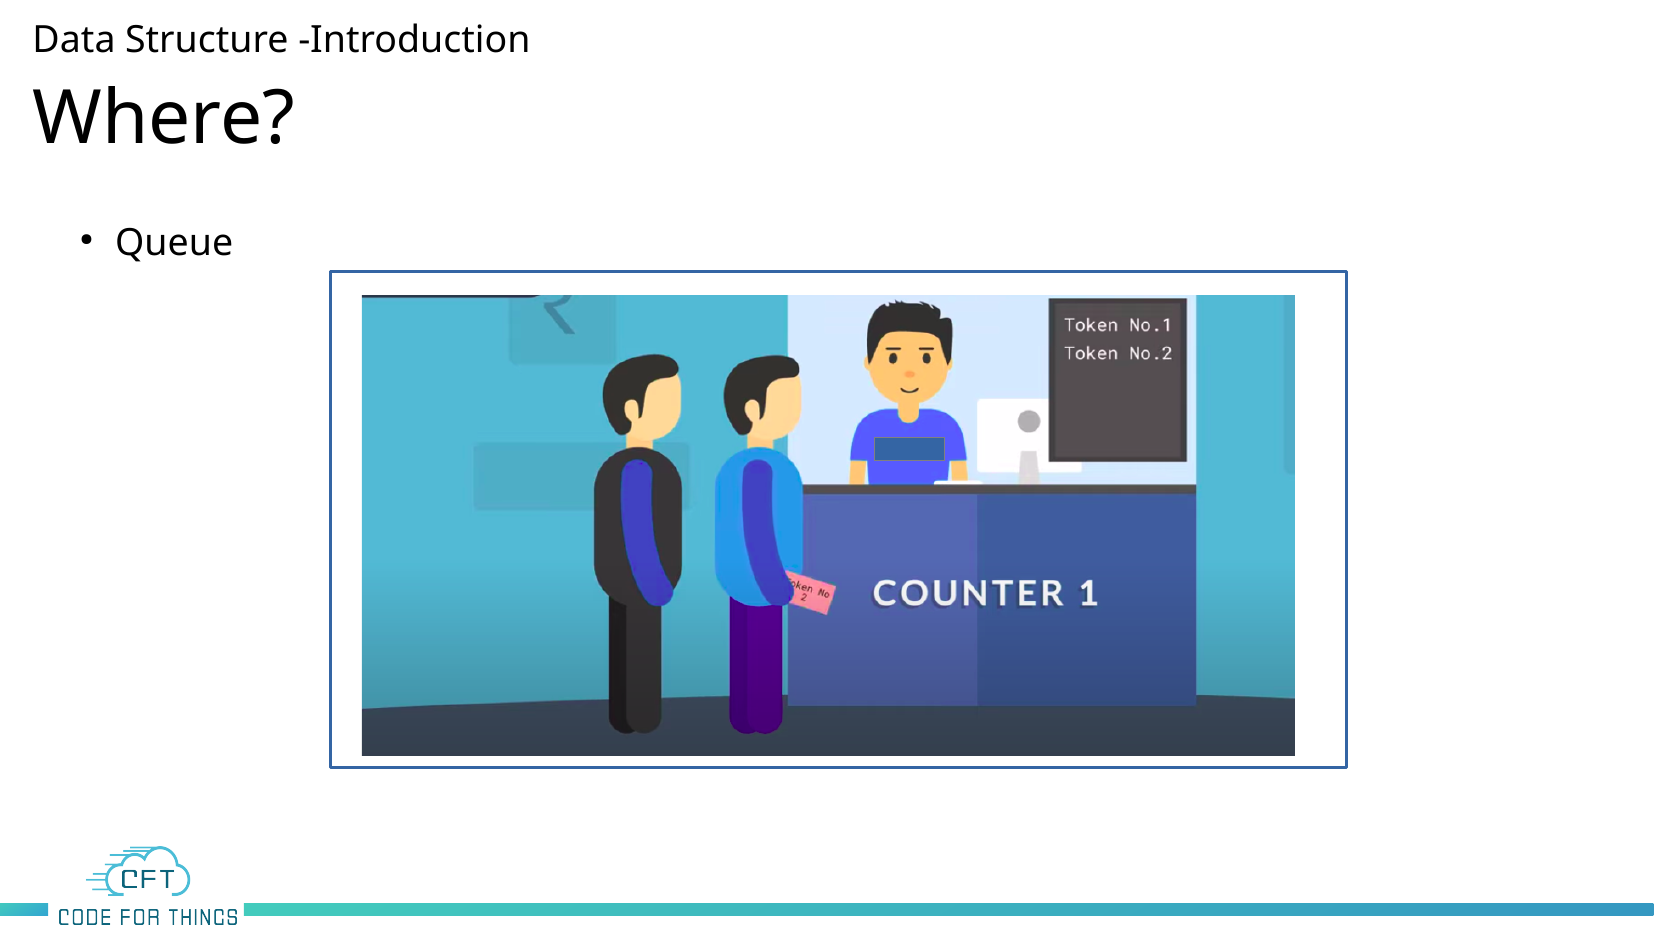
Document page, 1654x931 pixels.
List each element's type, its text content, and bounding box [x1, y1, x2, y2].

text_box Queue [64, 207, 449, 267]
text_box [330, 271, 1347, 768]
picture [59, 846, 237, 925]
title Data Structure -Introduction Where? [32, 12, 1184, 166]
picture [361, 295, 1295, 756]
